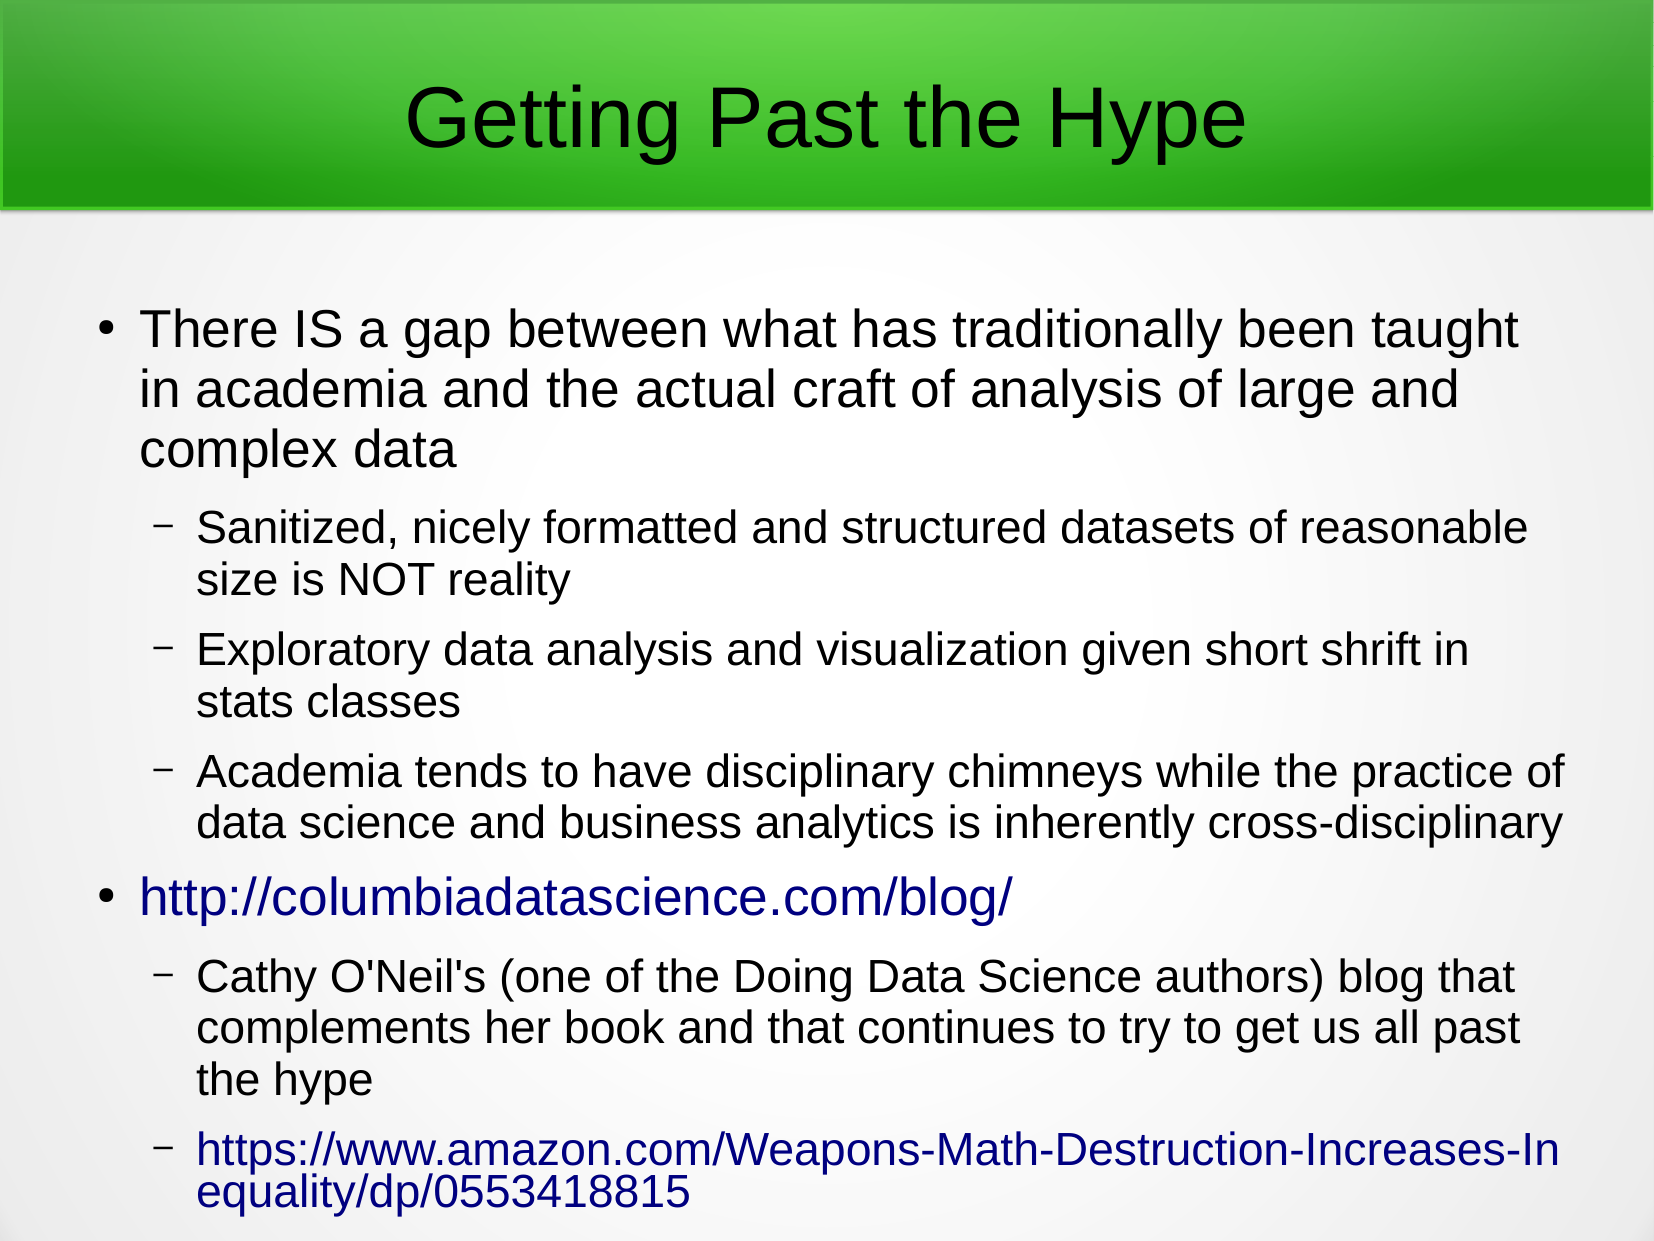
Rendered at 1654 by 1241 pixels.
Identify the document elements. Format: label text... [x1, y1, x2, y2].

list There IS a gap between what has traditionally been taught in academia and the actual craft of analysis of large and complex data Sanitized, nicely formatted and structured datasets of reasonable size is NOT reality Exploratory data analysis and visualization given short shrift in stats classes Academia tends to have disciplinary chimneys while the practice of data science and business analytics is inherently cross-disciplinary http://columbiadatascience.com/blog/ Cathy O'Neil's (one of the Doing Data Science authors) blog that complements her book and that continues to try to get us all past the hype https://www.amazon.com/Weapons-Math-Destruction-Increases-Inequality/dp/0553418815 [82, 299, 1571, 1201]
title Getting Past the Hype [82, 47, 1571, 189]
